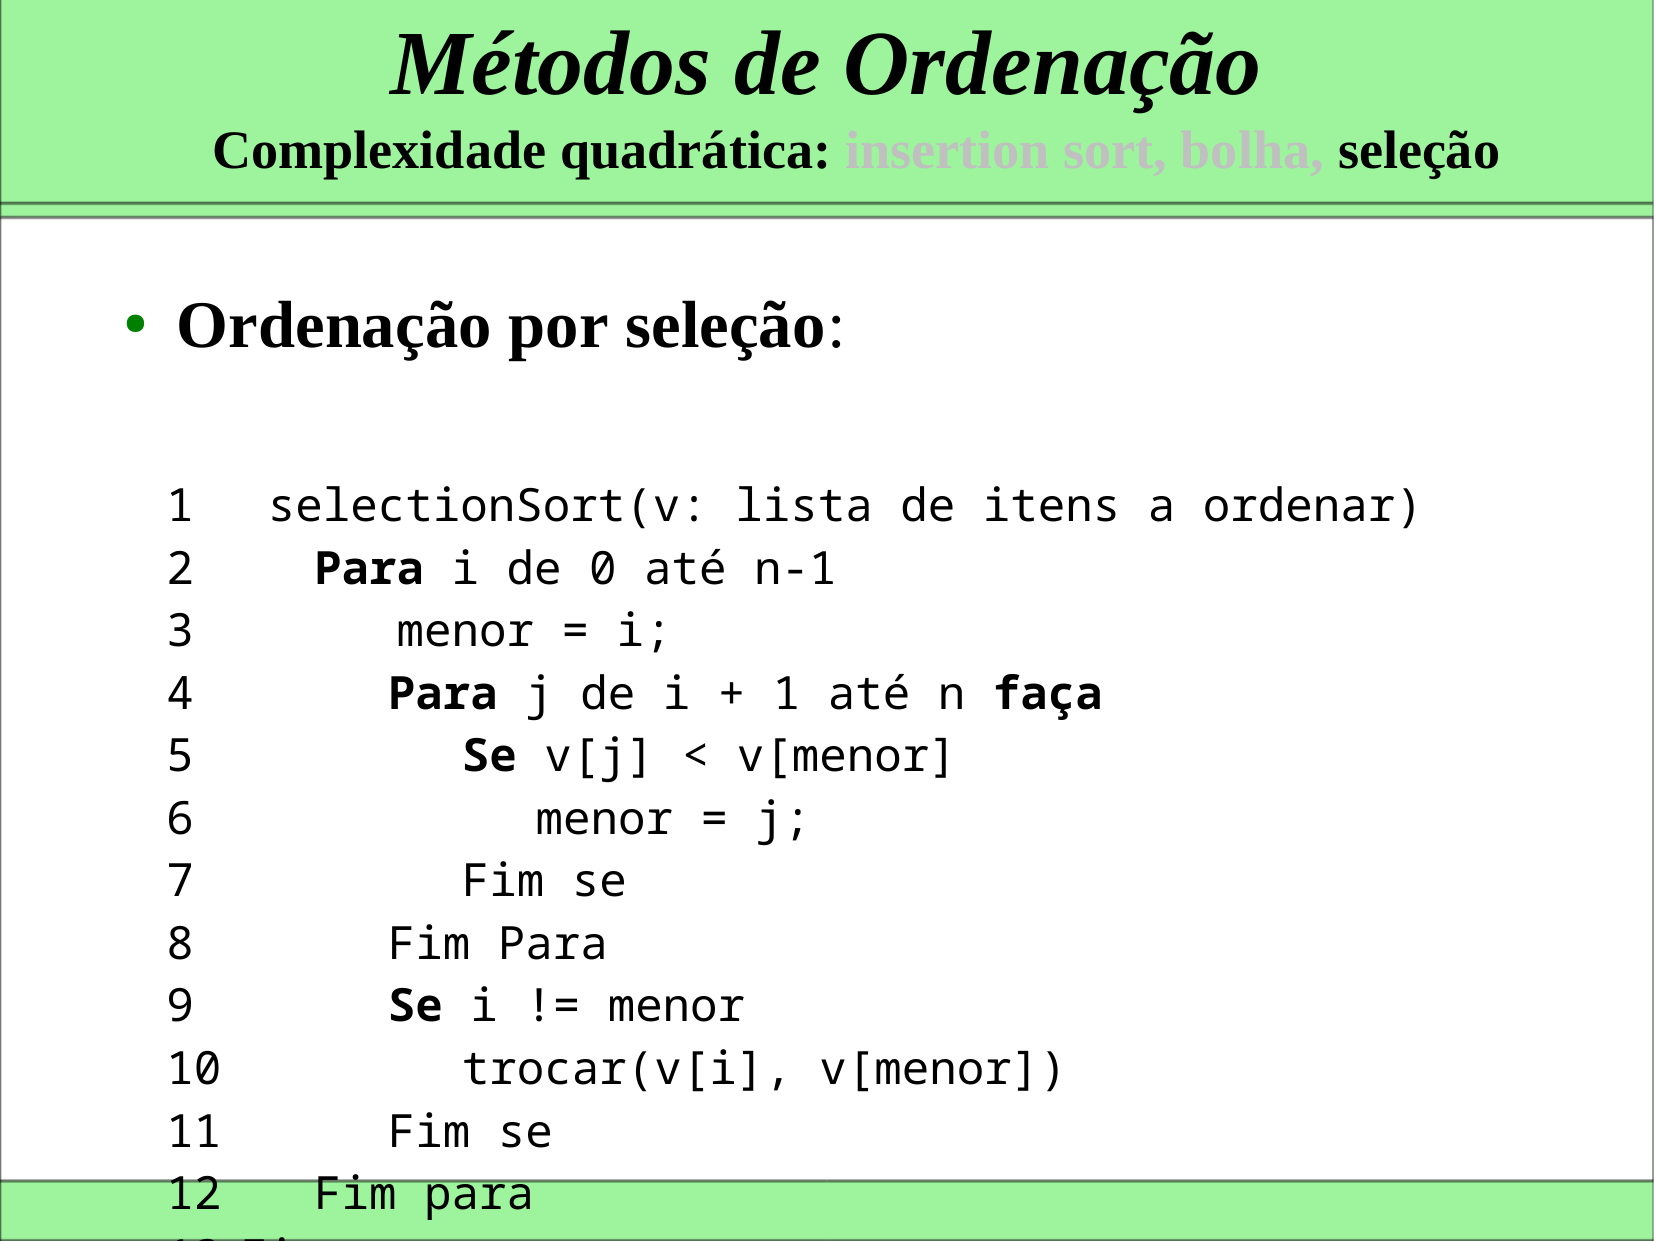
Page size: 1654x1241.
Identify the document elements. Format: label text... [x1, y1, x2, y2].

text_box Complexidade quadrática: insertion sort, bolha, seleção [178, 112, 1514, 188]
picture [0, 0, 1654, 1241]
title Métodos de Ordenação [82, 12, 1571, 115]
text_box Ordenação por seleção: [105, 288, 1616, 437]
text_box 1 selectionSort(v: lista de itens a ordenar) 2 Para i de 0 até n-1 3 menor = i; 4 Para j de i + 1 até n faça 5 Se v[j] < v[menor] 6 menor = j; 7 Fim se 8 Fim Para 9 Se i != menor 10 trocar(v[i], v[menor]) 11 Fim se 12 Fim para 13 Fim [151, 437, 1577, 1202]
